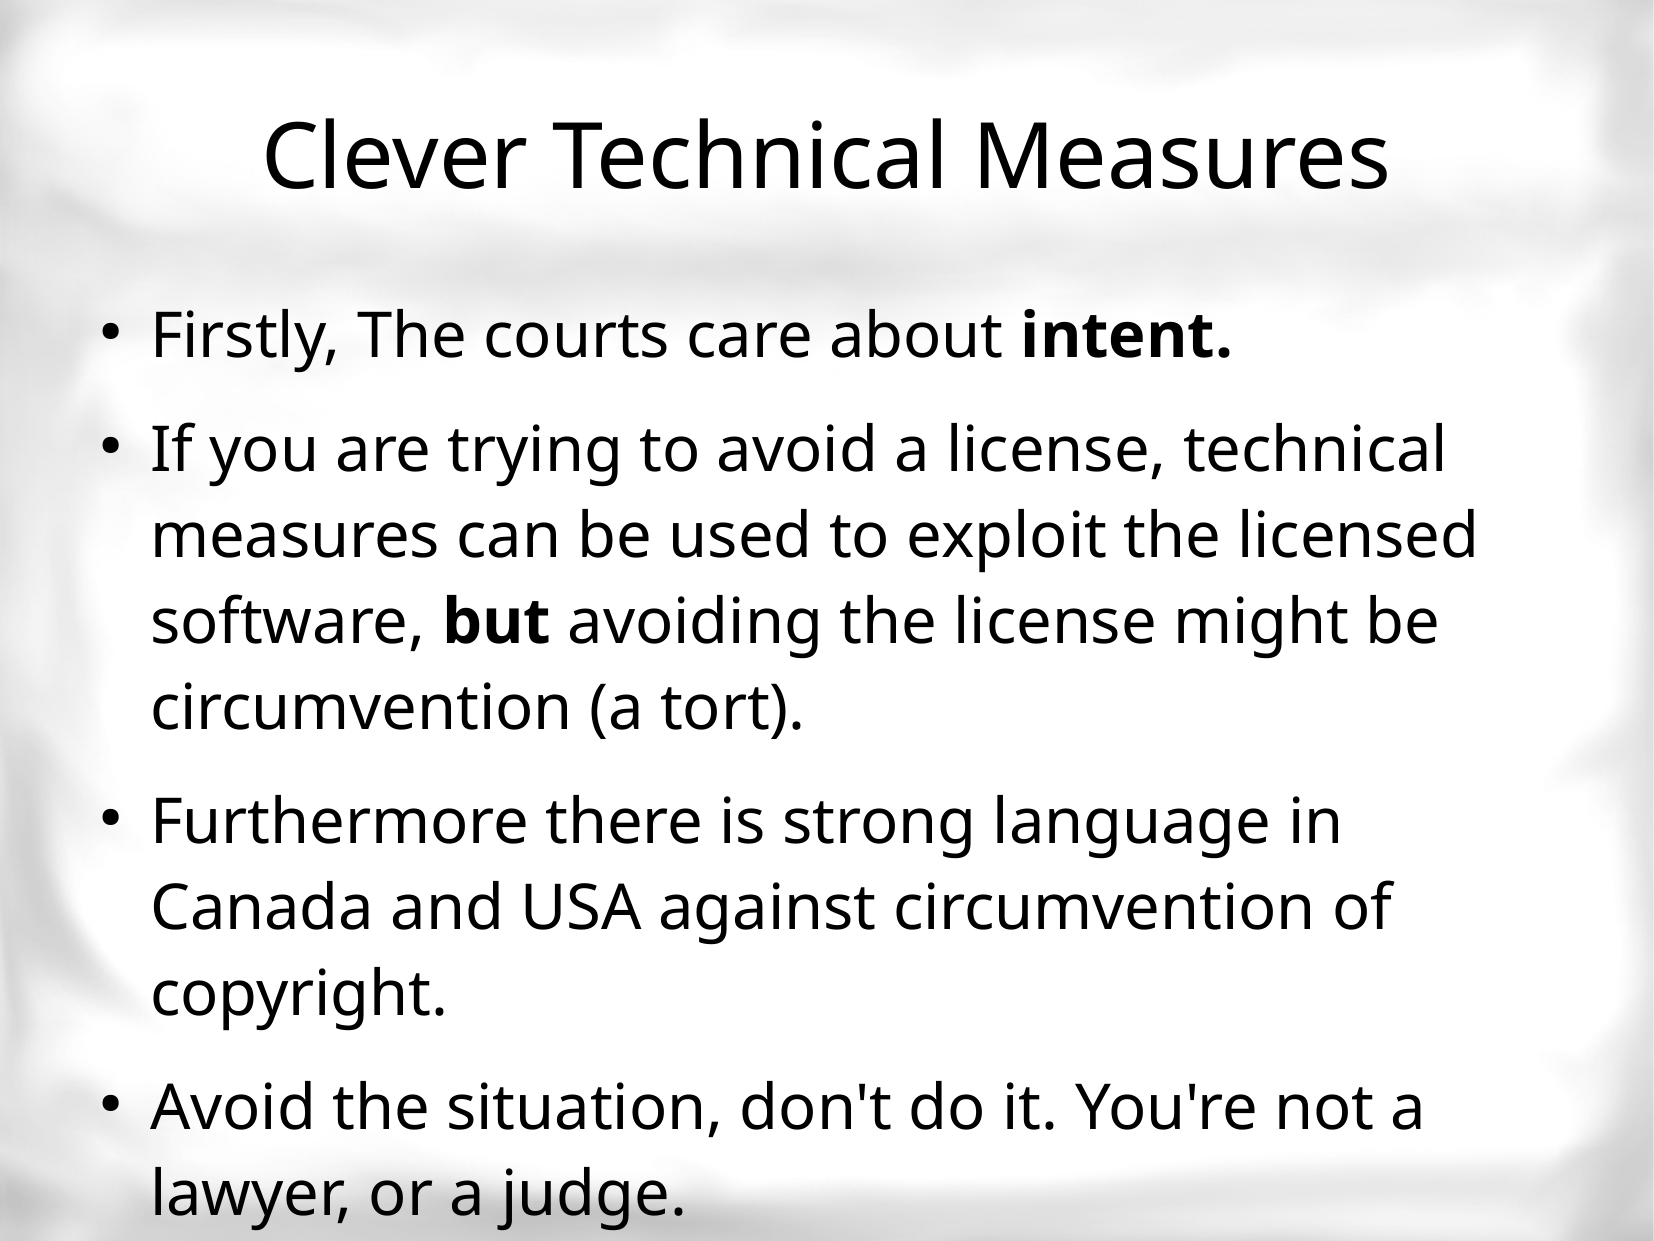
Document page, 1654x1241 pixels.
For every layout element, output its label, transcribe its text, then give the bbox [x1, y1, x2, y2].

list Firstly, The courts care about intent. If you are trying to avoid a license, technical measures can be used to exploit the licensed software, but avoiding the license might be circumvention (a tort). Furthermore there is strong language in Canada and USA against circumvention of copyright. Avoid the situation, don't do it. You're not a lawyer, or a judge. [82, 290, 1538, 1241]
picture [0, 0, 1654, 1241]
title Clever Technical Measures [82, 49, 1571, 257]
